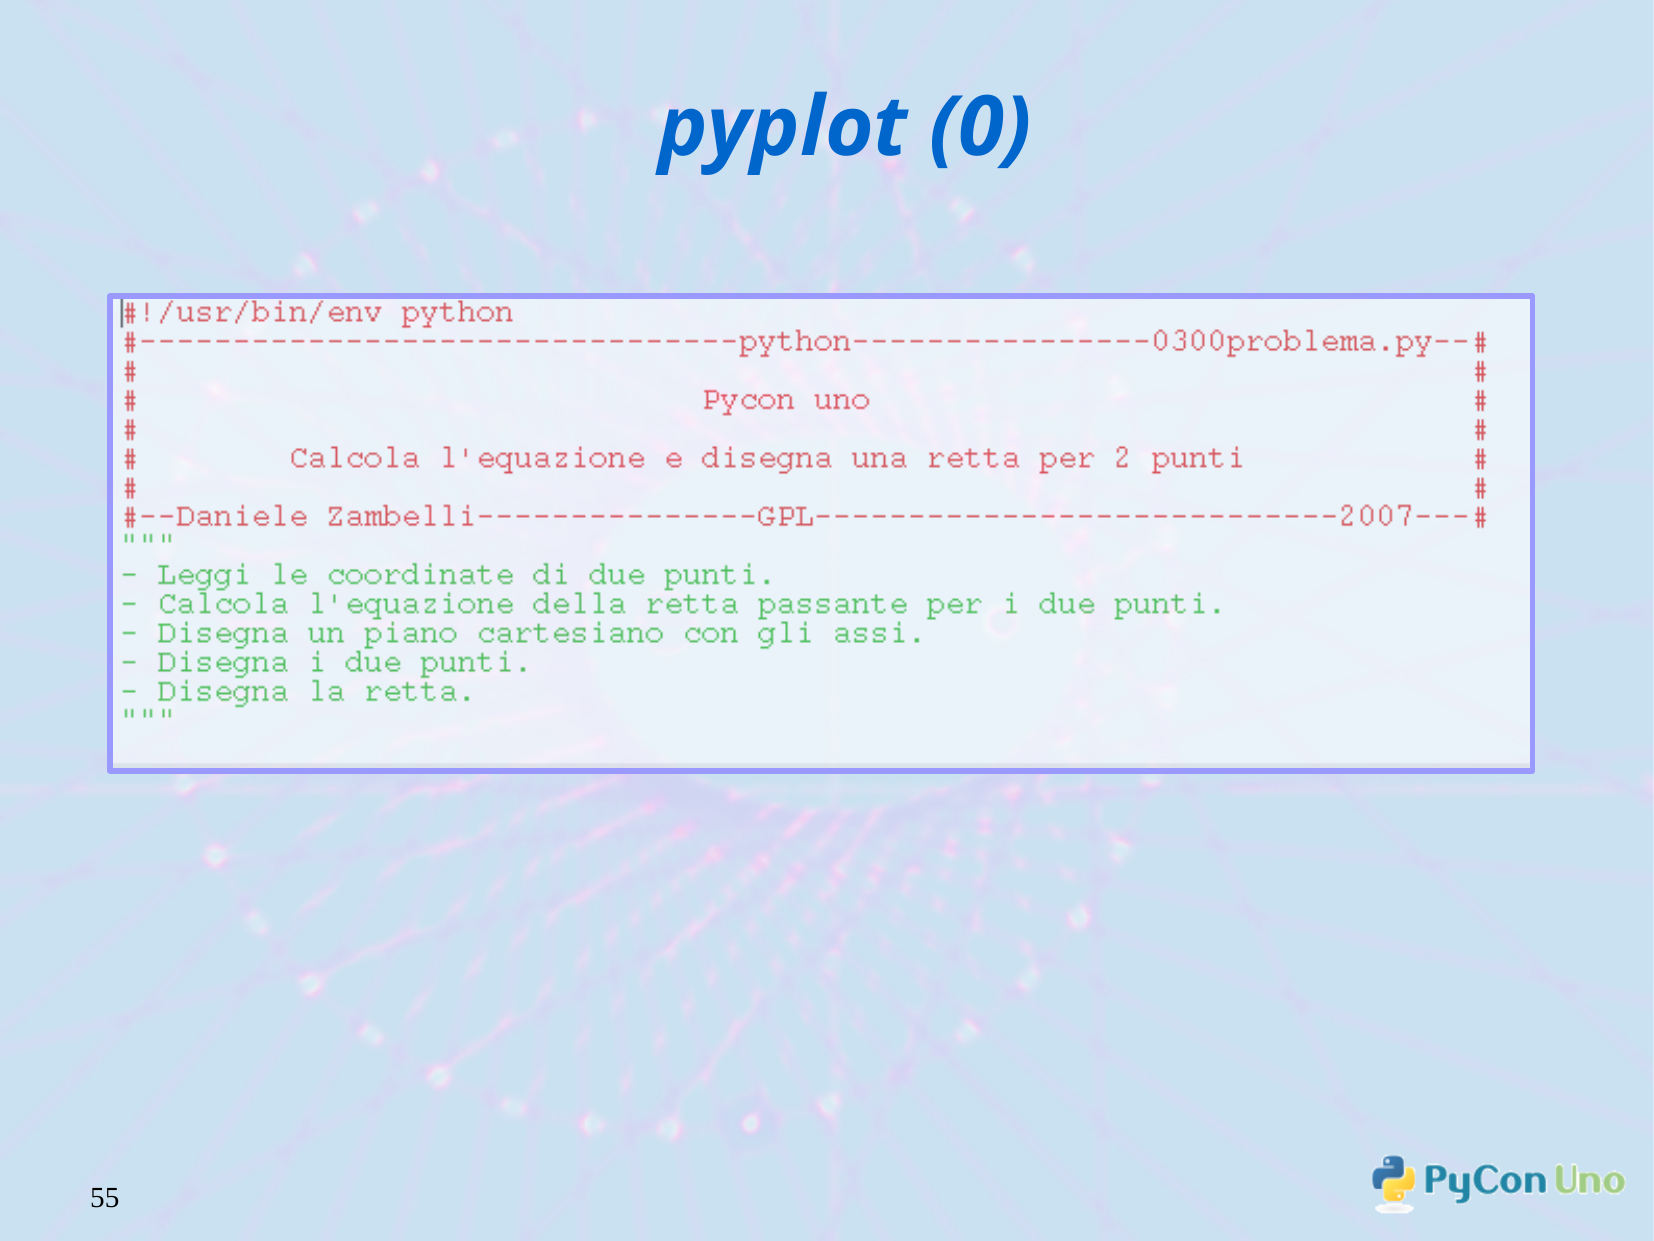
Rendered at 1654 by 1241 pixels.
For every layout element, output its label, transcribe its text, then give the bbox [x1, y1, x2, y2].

picture [0, 0, 1654, 1241]
title pyplot (0) [139, 19, 1552, 227]
